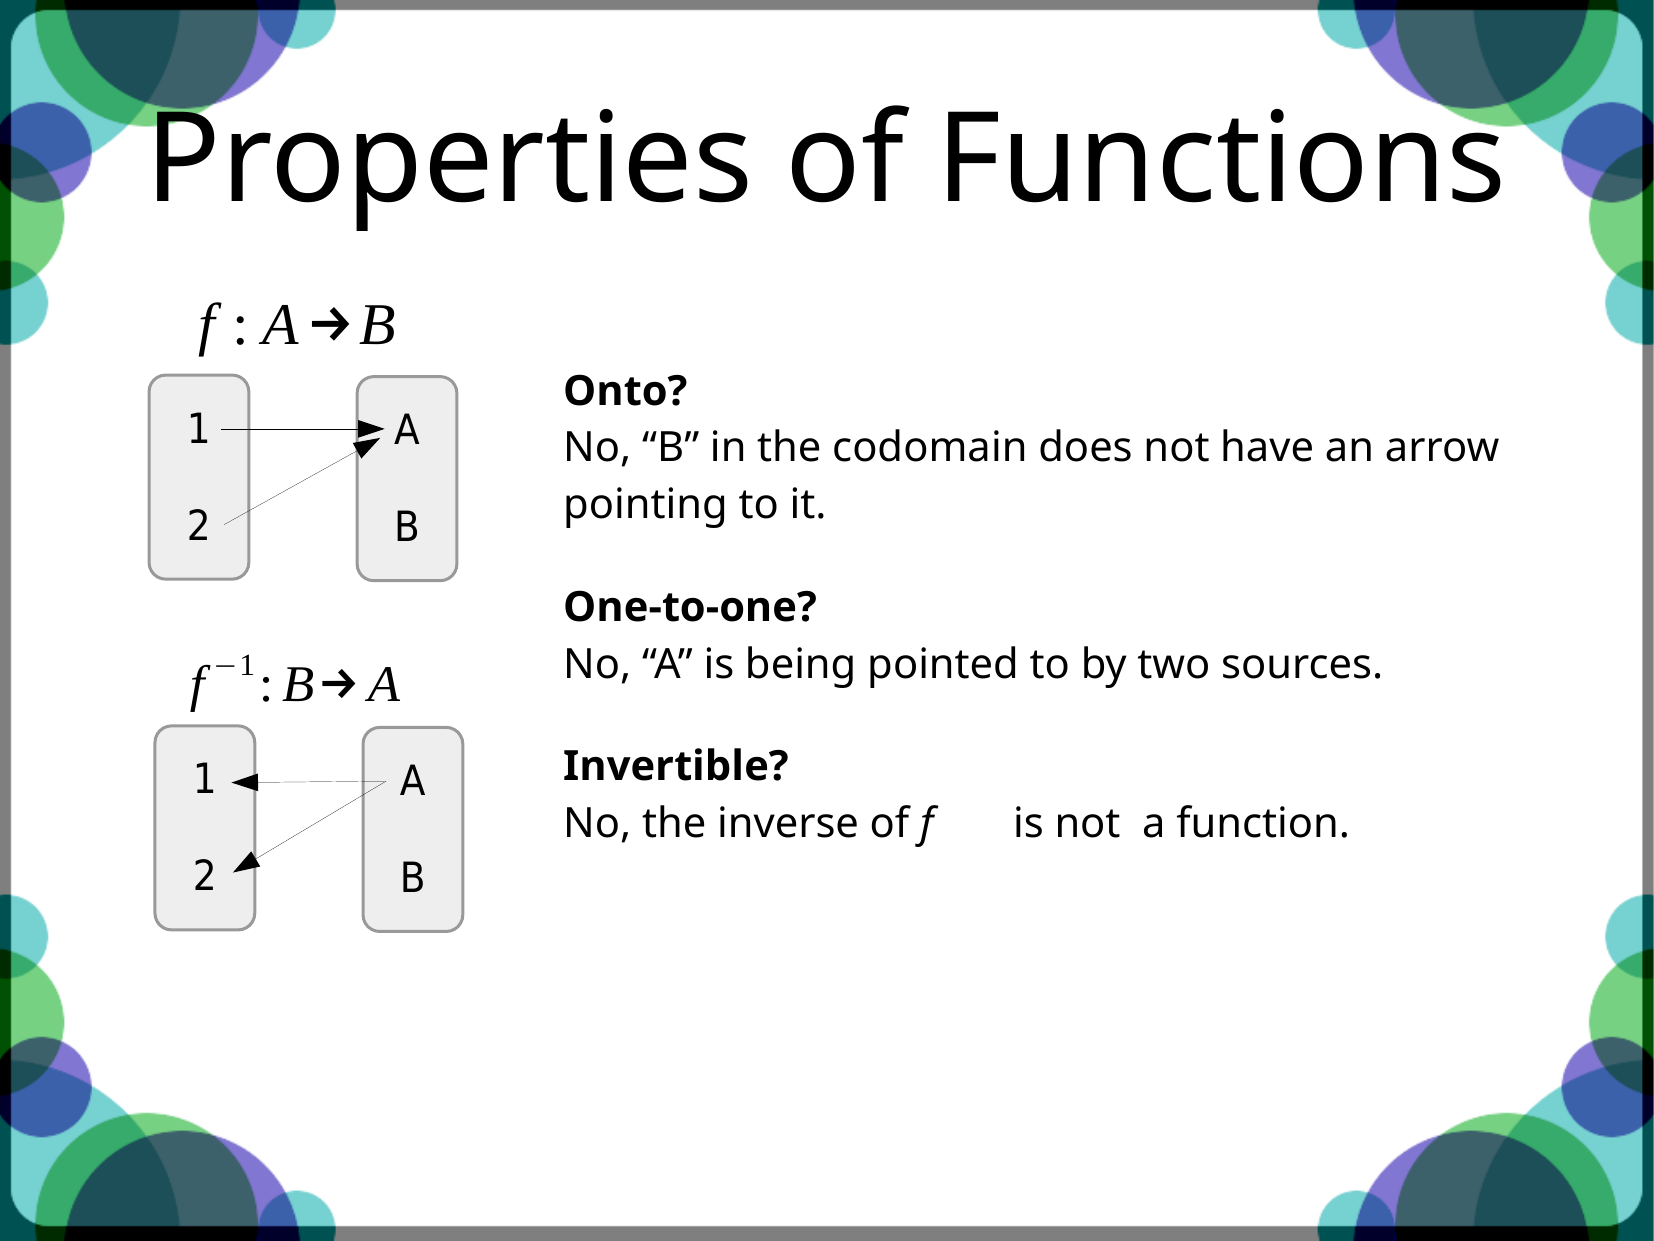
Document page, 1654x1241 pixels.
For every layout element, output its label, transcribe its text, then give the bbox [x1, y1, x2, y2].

picture [0, 0, 1654, 1241]
chart [176, 646, 417, 712]
text_box Onto? No, “B” in the codomain does not have an arrow pointing to it. One-to-one? No, “A” is being pointed to by two sources. Invertible? No, the inverse of f is not a function. [563, 301, 1567, 908]
title Properties of Functions [82, 49, 1571, 257]
chart [184, 292, 412, 359]
text_box 1 2 [154, 725, 255, 930]
text_box A B [357, 376, 457, 581]
text_box A B [363, 727, 463, 932]
text_box 1 2 [149, 375, 249, 580]
text_box A B [363, 782, 382, 794]
